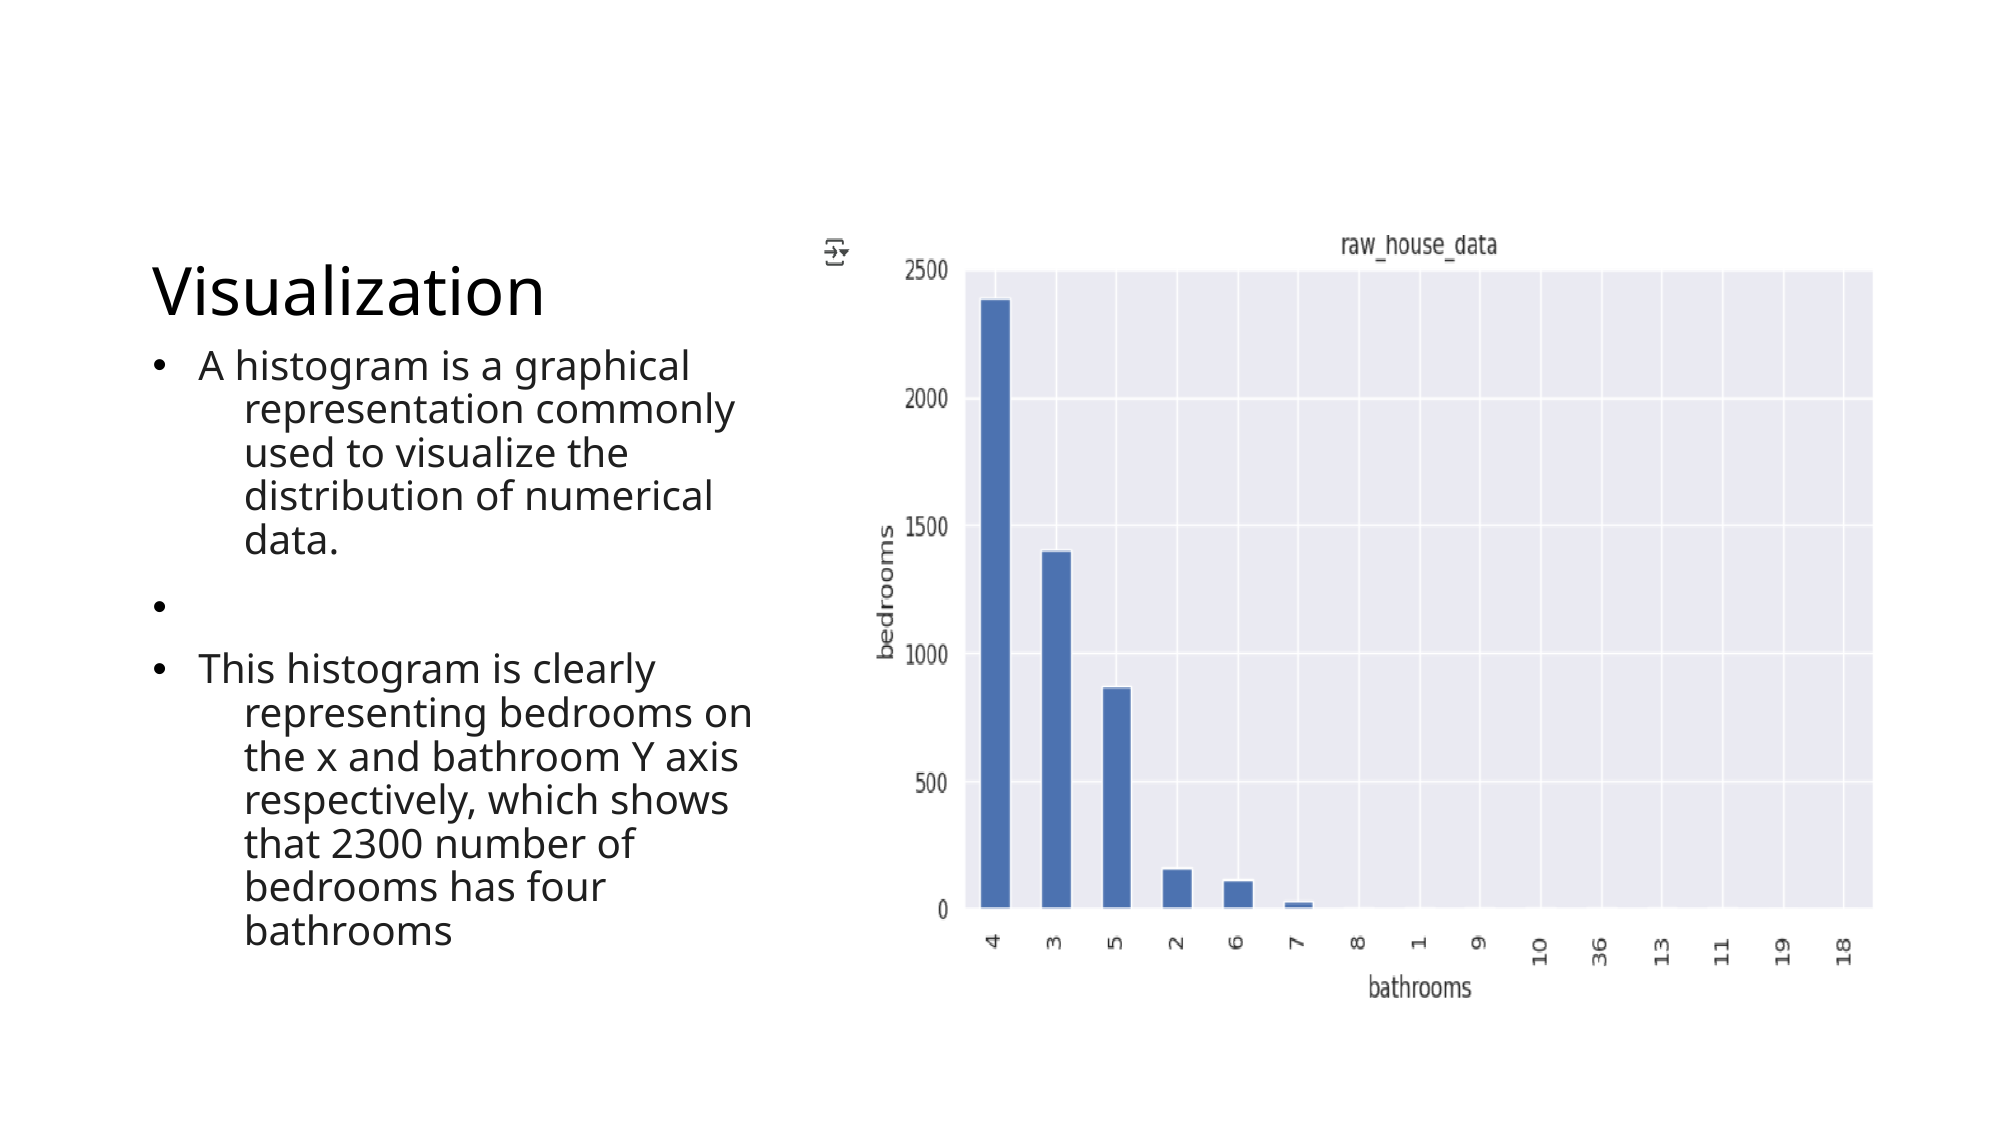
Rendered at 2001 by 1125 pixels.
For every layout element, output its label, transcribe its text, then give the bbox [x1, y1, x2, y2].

list A histogram is a graphical representation commonly used to visualize the distribution of numerical data. This histogram is clearly representing bedrooms on the x and bathroom Y axis respectively, which shows that 2300 number of bedrooms has four bathrooms [137, 337, 783, 963]
title Visualization [137, 75, 783, 337]
picture [822, 235, 1888, 1029]
